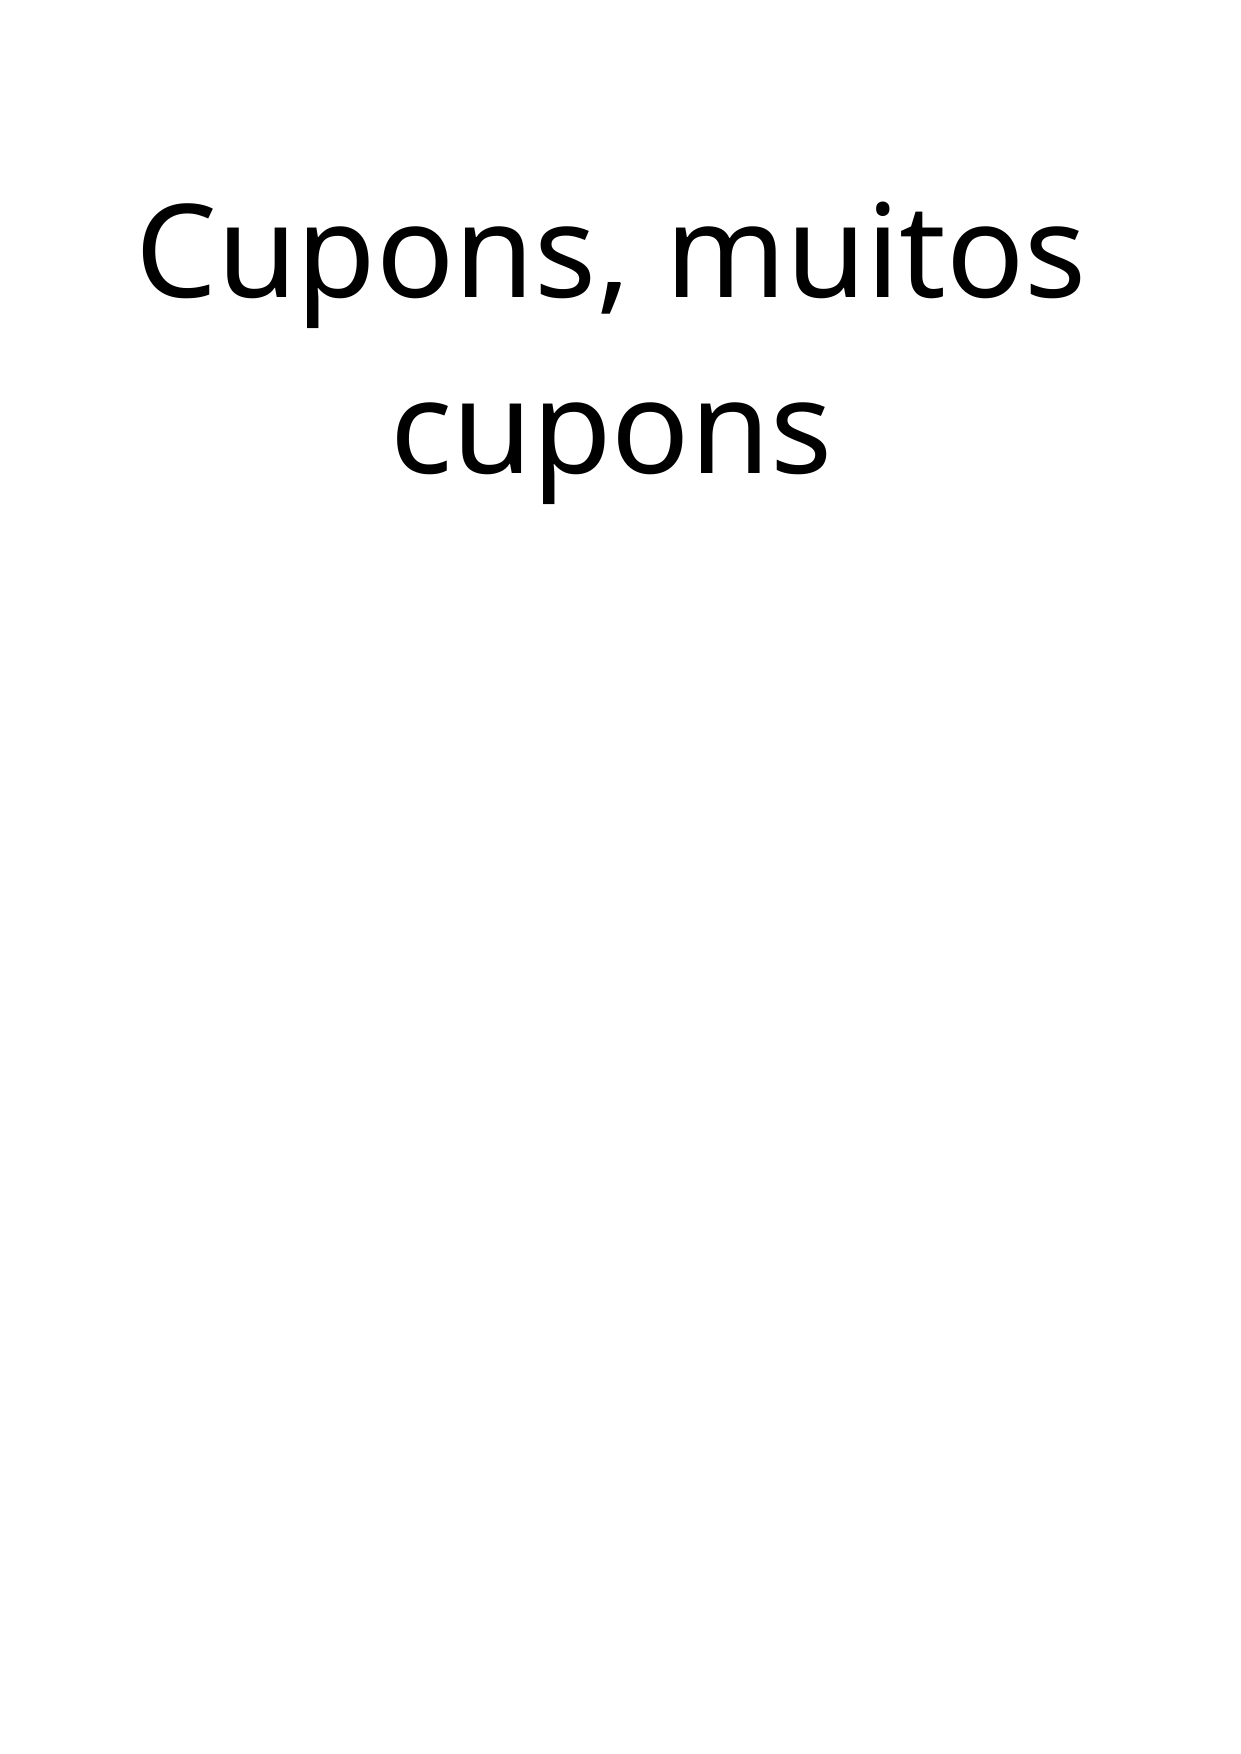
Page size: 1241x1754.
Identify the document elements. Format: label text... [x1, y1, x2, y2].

title Cupons, muitos cupons [53, 188, 1170, 482]
